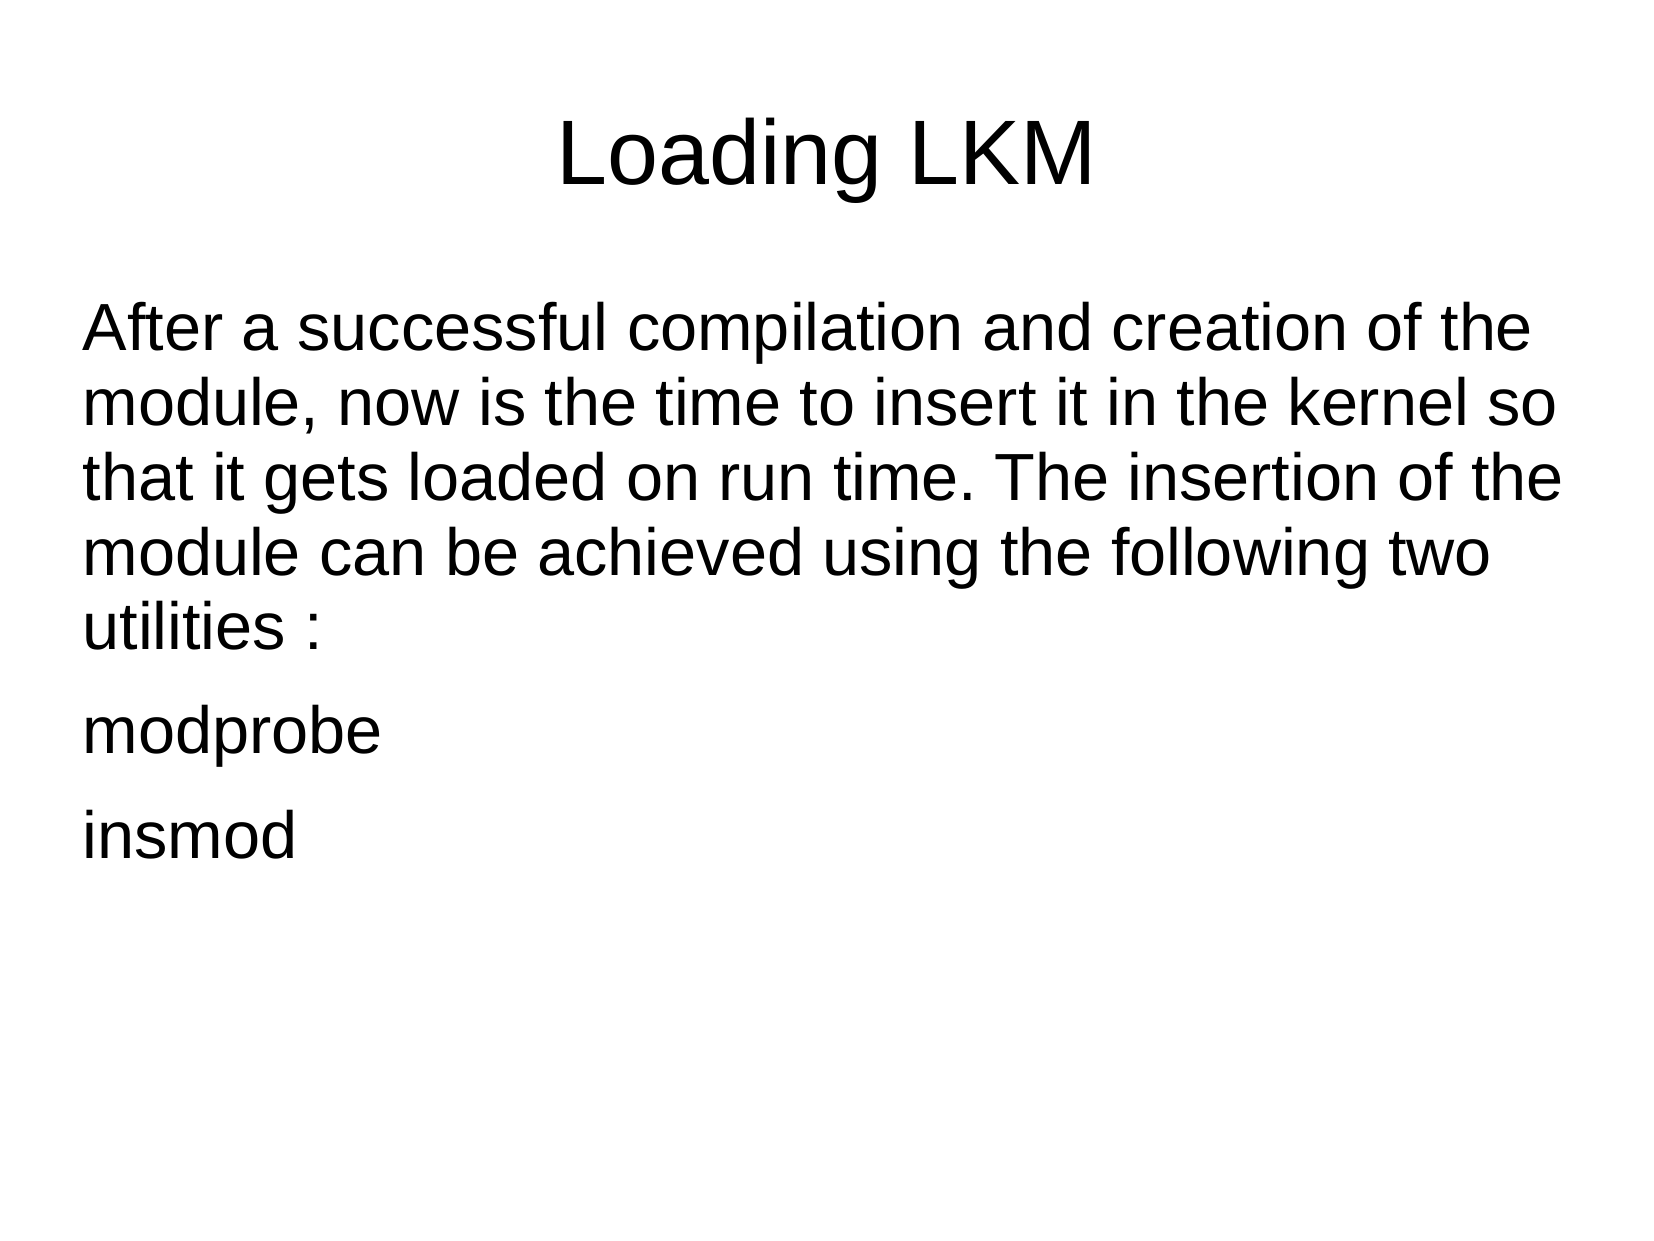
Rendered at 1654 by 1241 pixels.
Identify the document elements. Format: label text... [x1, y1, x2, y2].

list After a successful compilation and creation of the module, now is the time to insert it in the kernel so that it gets loaded on run time. The insertion of the module can be achieved using the following two utilities : modprobe insmod [82, 290, 1571, 1109]
title Loading LKM [82, 49, 1571, 257]
